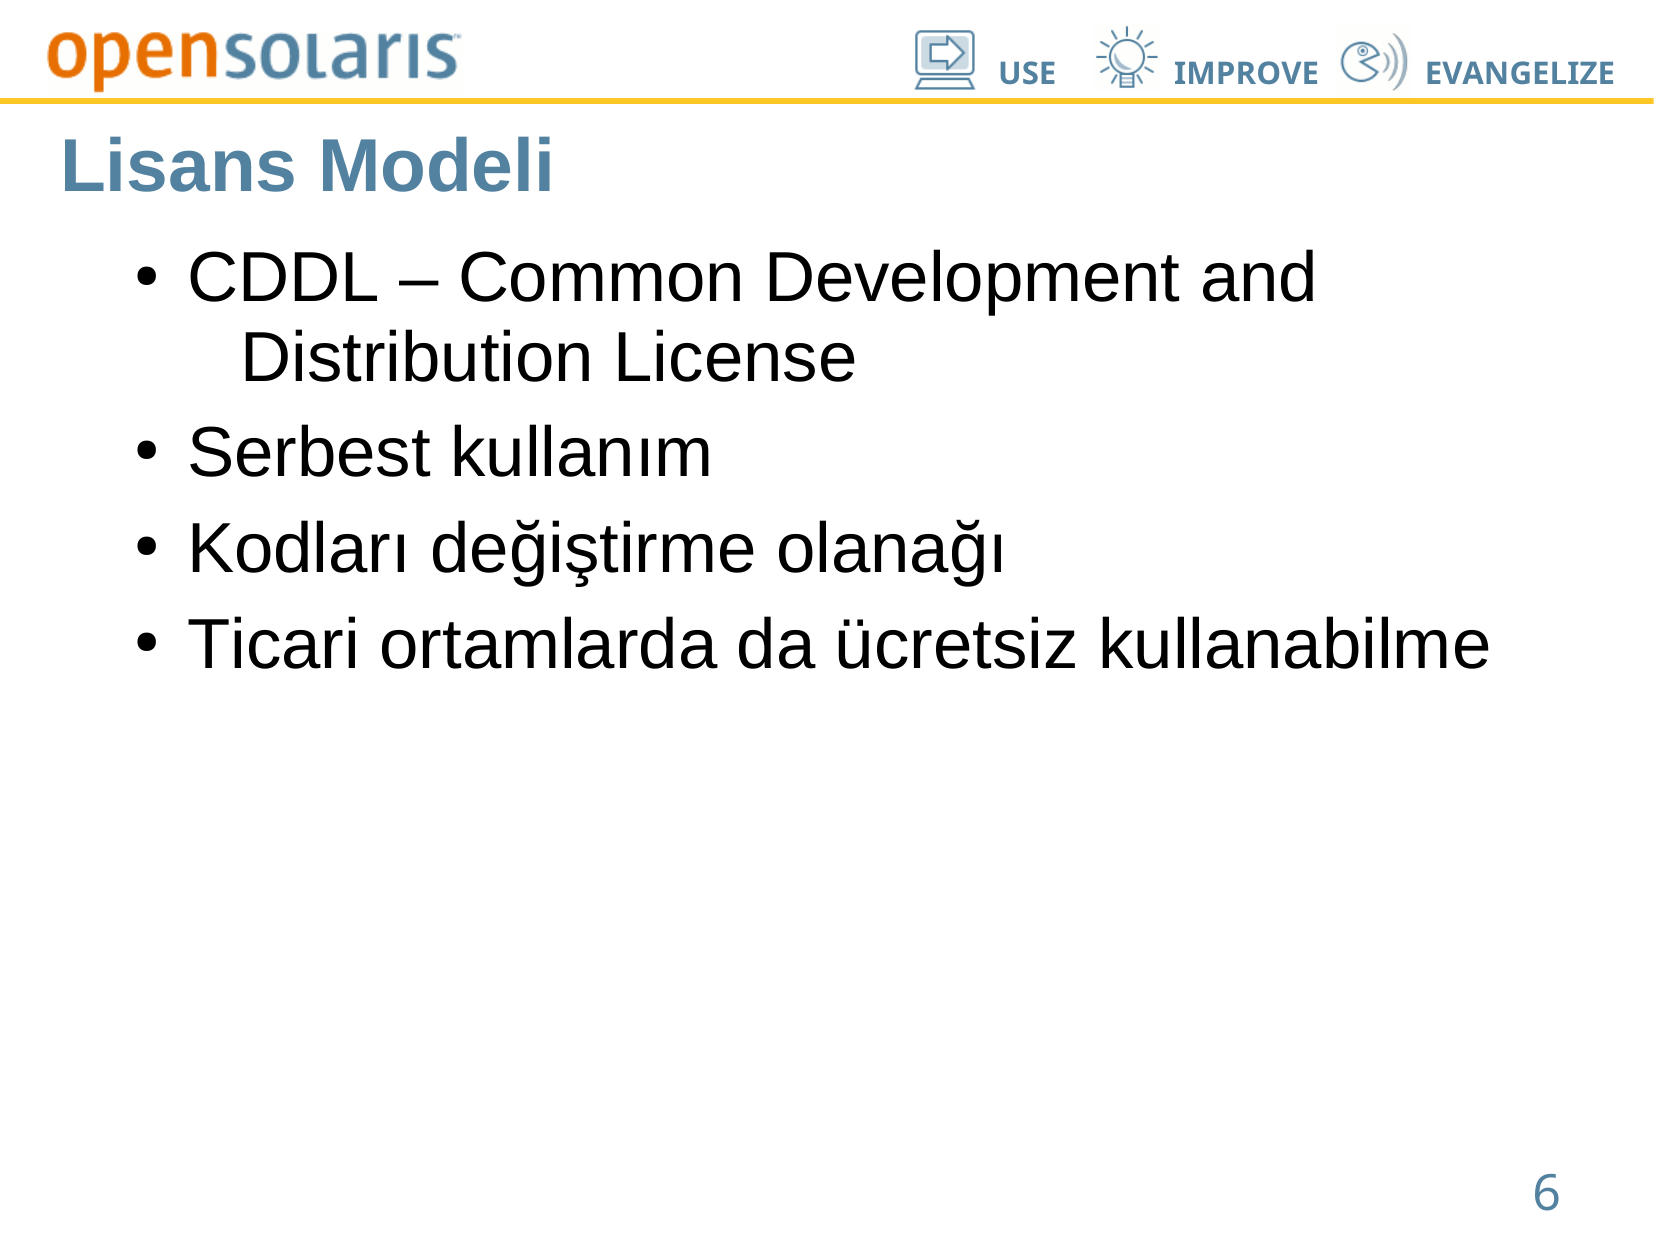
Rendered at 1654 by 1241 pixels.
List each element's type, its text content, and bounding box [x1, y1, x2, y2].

picture [907, 22, 983, 98]
picture [1093, 23, 1161, 91]
title Lisans Modeli [60, 120, 1534, 211]
picture [1336, 24, 1412, 98]
picture [46, 31, 462, 94]
list CDDL – Common Development and Distribution License Serbest kullanım Kodları değiştirme olanağı Ticari ortamlarda da ücretsiz kullanabilme [98, 237, 1556, 1151]
